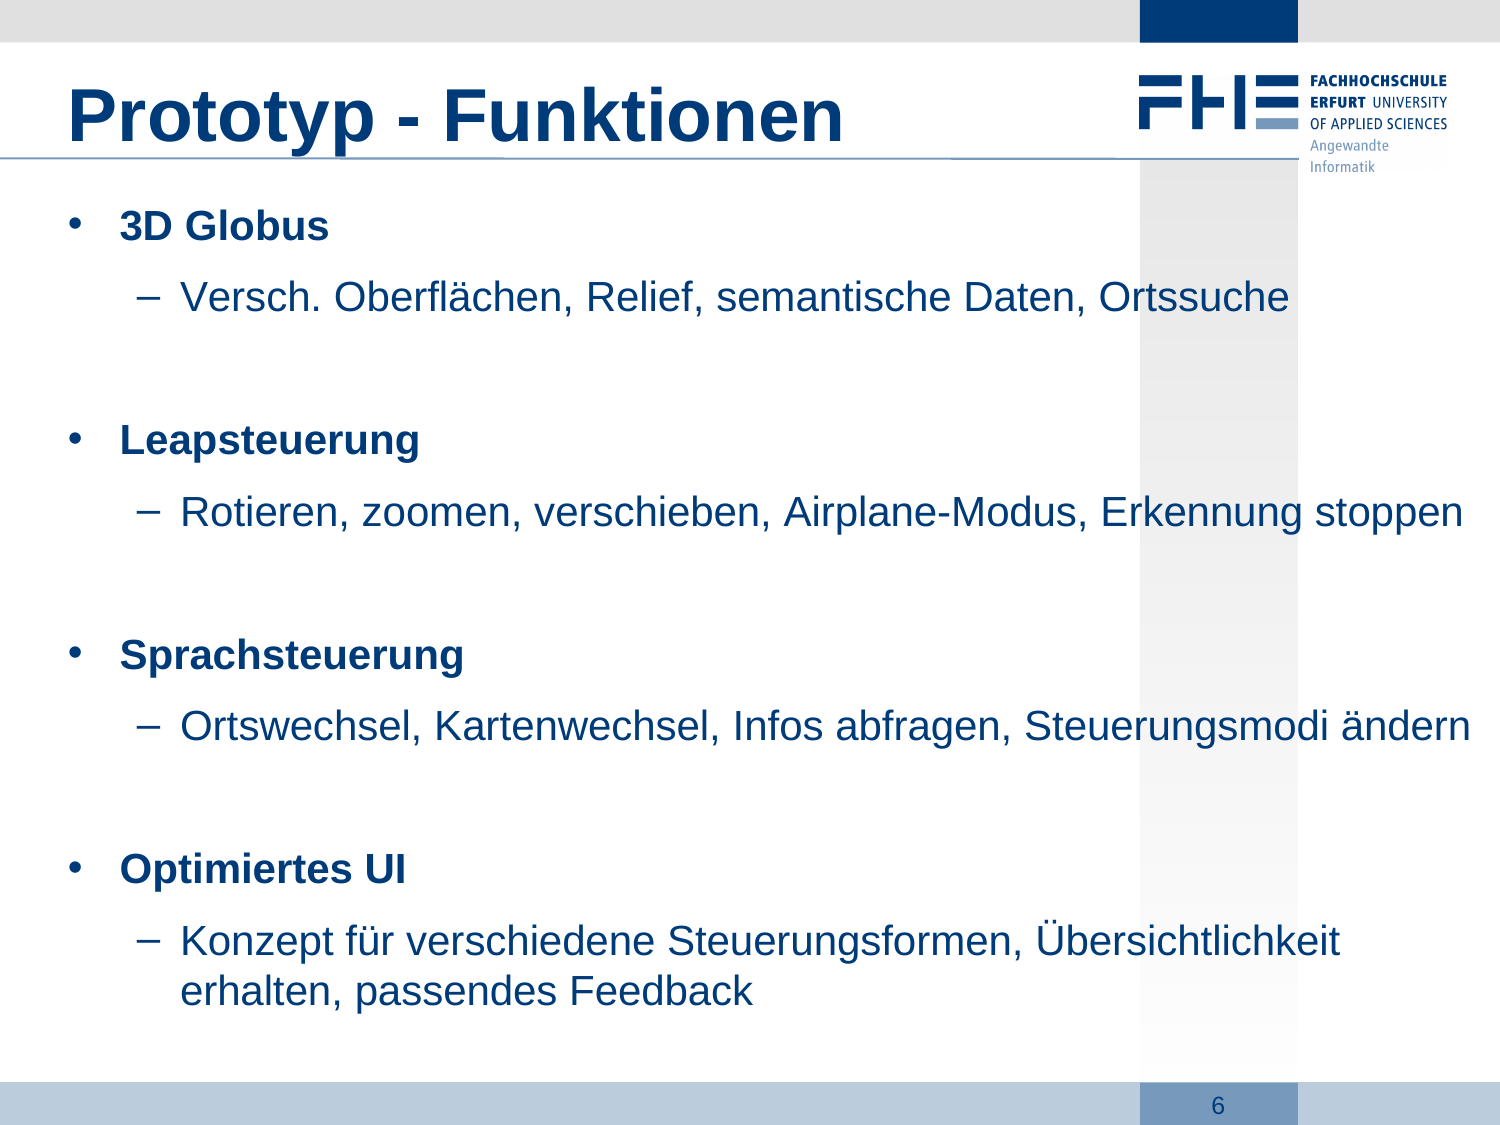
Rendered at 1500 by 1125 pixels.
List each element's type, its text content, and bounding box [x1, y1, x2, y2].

picture [1139, 75, 1447, 172]
title Prototyp - Funktionen [53, 58, 1140, 142]
list 3D Globus Versch. Oberflächen, Relief, semantische Daten, Ortssuche Leapsteuerung Rotieren, zoomen, verschieben, Airplane-Modus, Erkennung stoppen Sprachsteuerung Ortswechsel, Kartenwechsel, Infos abfragen, Steuerungsmodi ändern Optimiertes UI Konzept für verschiedene Steuerungsformen, Übersichtlichkeit erhalten, passendes Feedback [53, 190, 1500, 1100]
